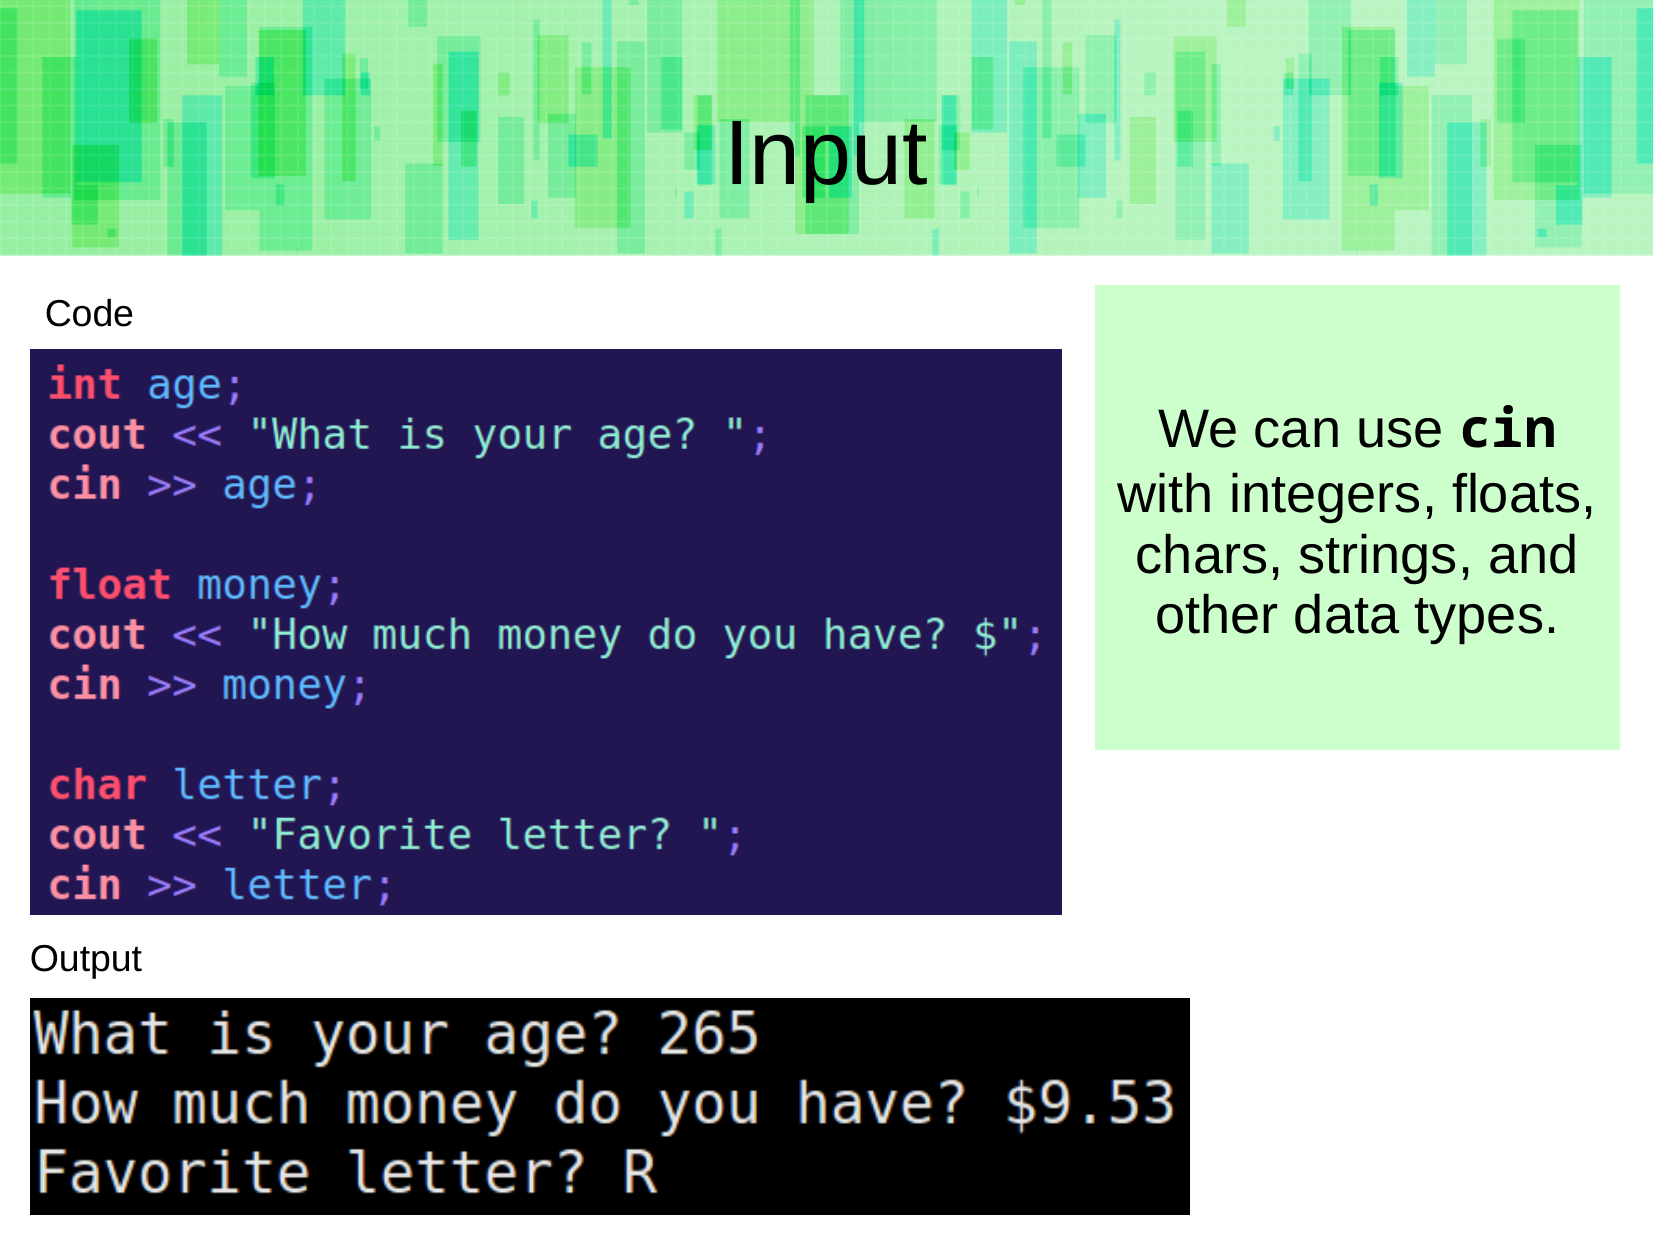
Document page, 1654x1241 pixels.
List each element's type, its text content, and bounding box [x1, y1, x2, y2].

text_box We can use cin with integers, floats, chars, strings, and other data types. [1095, 285, 1621, 751]
text_box Code [30, 285, 976, 342]
text_box Output [15, 930, 961, 987]
picture [0, 0, 1654, 1241]
title Input [82, 49, 1571, 257]
